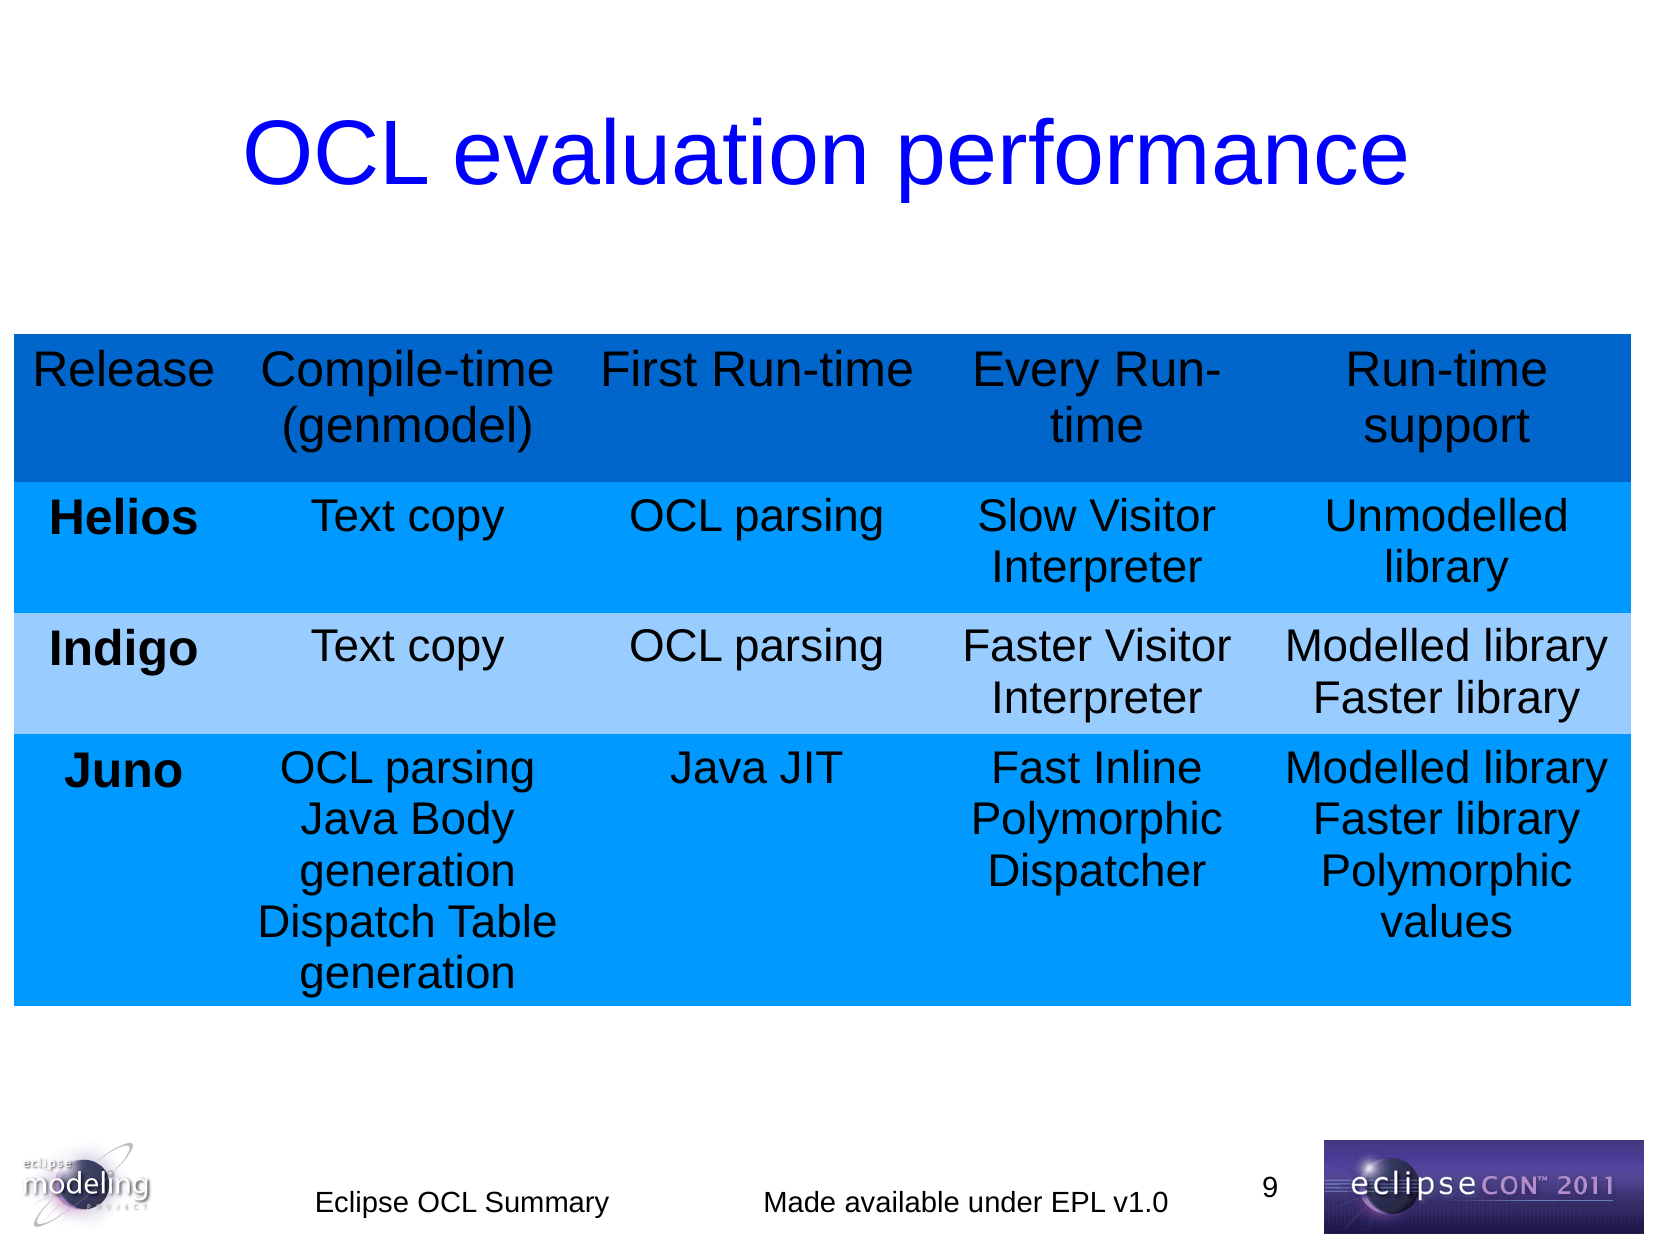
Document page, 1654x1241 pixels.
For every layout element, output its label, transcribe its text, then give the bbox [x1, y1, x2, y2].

title OCL evaluation performance [82, 56, 1571, 250]
table_header First Run-time [582, 334, 932, 482]
table_cell OCL parsing [582, 613, 932, 734]
table_cell OCL parsing [582, 482, 932, 613]
picture [9, 1136, 156, 1235]
table_cell Modelled library Faster library [1262, 613, 1631, 734]
table_cell Text copy [233, 482, 582, 613]
picture [1324, 1140, 1644, 1234]
table_cell Faster Visitor Interpreter [932, 613, 1262, 734]
table_cell Juno [14, 734, 233, 1006]
table_cell Text copy [233, 613, 582, 734]
table_cell OCL parsing Java Body generation Dispatch Table generation [233, 734, 582, 1006]
table_cell Helios [14, 482, 233, 613]
table_header Every Run-time [932, 334, 1262, 482]
table_cell Modelled library Faster library Polymorphic values [1262, 734, 1631, 1006]
table_header Compile-time (genmodel) [233, 334, 582, 482]
table_cell Java JIT [582, 734, 932, 1006]
table_header Release [14, 334, 233, 482]
table_cell Slow Visitor Interpreter [932, 482, 1262, 613]
table_cell Fast Inline Polymorphic Dispatcher [932, 734, 1262, 1006]
table_cell Unmodelled library [1262, 482, 1631, 613]
table_cell Indigo [14, 613, 233, 734]
table_header Run-time support [1262, 334, 1631, 482]
